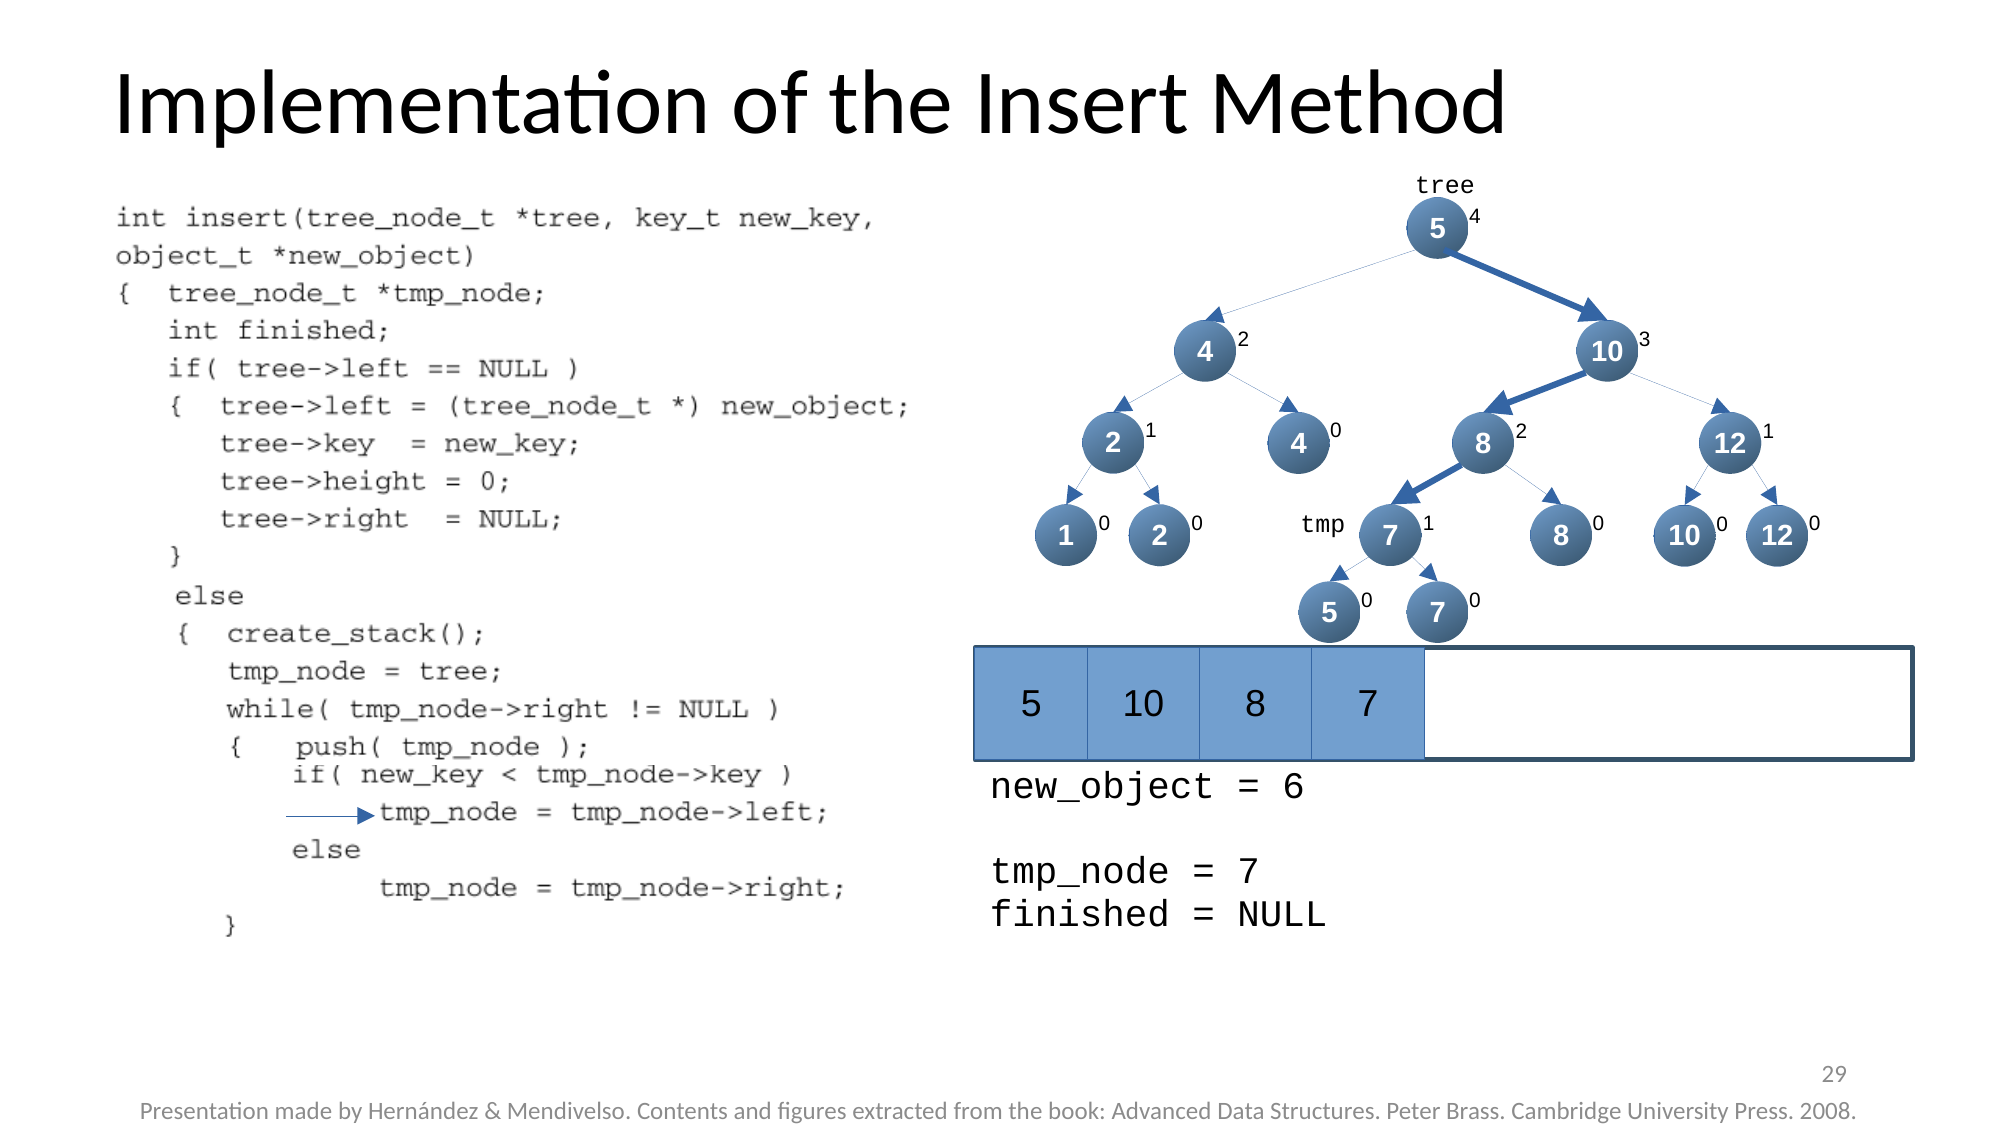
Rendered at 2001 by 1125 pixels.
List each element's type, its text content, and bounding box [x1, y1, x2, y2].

text_box 10 [1576, 320, 1638, 382]
text_box 0 [1592, 504, 1608, 543]
text_box 2 [1514, 412, 1531, 451]
text_box 2 [1236, 320, 1253, 359]
text_box 1 [1144, 411, 1160, 450]
text_box 0 [1097, 504, 1114, 543]
text_box 12 [1699, 412, 1761, 474]
text_box Presentation made by Hernández & Mendivelso. Contents and figures extracted from the book: Advanced Data Structures. Peter Brass. Cambridge University Press. 2008. [0, 1100, 2000, 1119]
text_box 12 [1746, 505, 1808, 567]
text_box 2 [1128, 504, 1190, 567]
text_box 5 [974, 647, 1088, 760]
text_box new_object = 6 tmp_node = 7 finished = NULL [975, 759, 1913, 1023]
text_box 10 [1653, 505, 1715, 567]
text_box 8 [1530, 504, 1592, 566]
text_box 2 [1082, 411, 1144, 474]
text_box 4 [1267, 412, 1329, 474]
text_box tmp [1285, 504, 1361, 548]
text_box 4 [1174, 320, 1236, 382]
text_box 5 [1298, 581, 1360, 643]
text_box 10 [1088, 647, 1199, 760]
text_box 0 [1468, 581, 1484, 620]
picture [112, 189, 938, 948]
text_box 0 [1360, 581, 1376, 620]
title Implementation of the Insert Method [113, 2, 1839, 152]
text_box 0 [1715, 505, 1732, 544]
text_box 7 [1361, 504, 1422, 566]
text_box 5 [1406, 197, 1468, 259]
text_box 0 [1190, 504, 1207, 543]
text_box 4 [1468, 197, 1484, 236]
text_box 3 [1638, 320, 1654, 359]
text_box tree [1400, 165, 1490, 209]
text_box 0 [1329, 411, 1345, 450]
text_box 1 [1422, 504, 1438, 543]
text_box 1 [1761, 412, 1778, 451]
text_box 8 [1199, 647, 1311, 760]
text_box 7 [1406, 581, 1468, 643]
text_box 1 [1035, 504, 1097, 566]
text_box 7 [1311, 647, 1425, 760]
text_box 8 [1452, 412, 1514, 474]
text_box 0 [1808, 504, 1824, 543]
